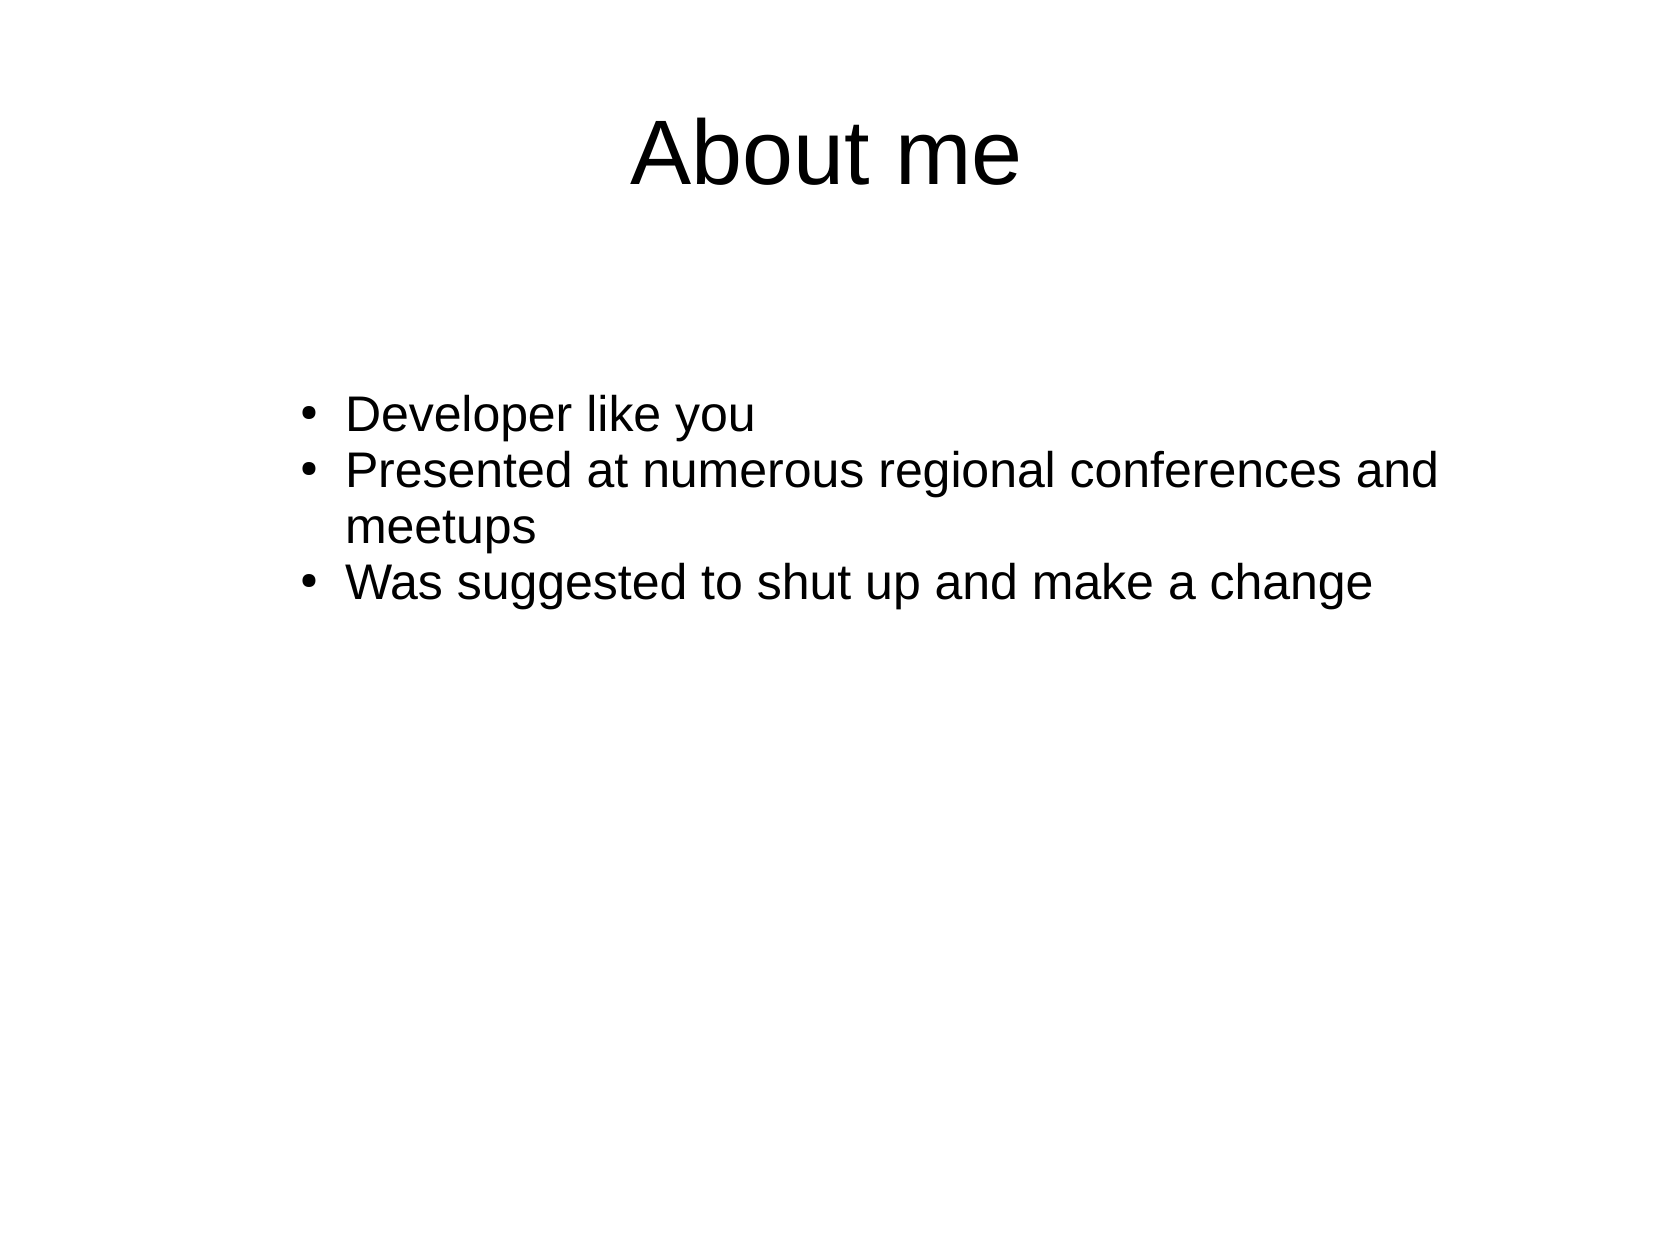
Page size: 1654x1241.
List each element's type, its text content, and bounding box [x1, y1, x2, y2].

subtitle Developer like you Presented at numerous regional conferences and meetups Was suggested to shut up and make a change [300, 96, 1505, 901]
title About me [82, 56, 1571, 250]
